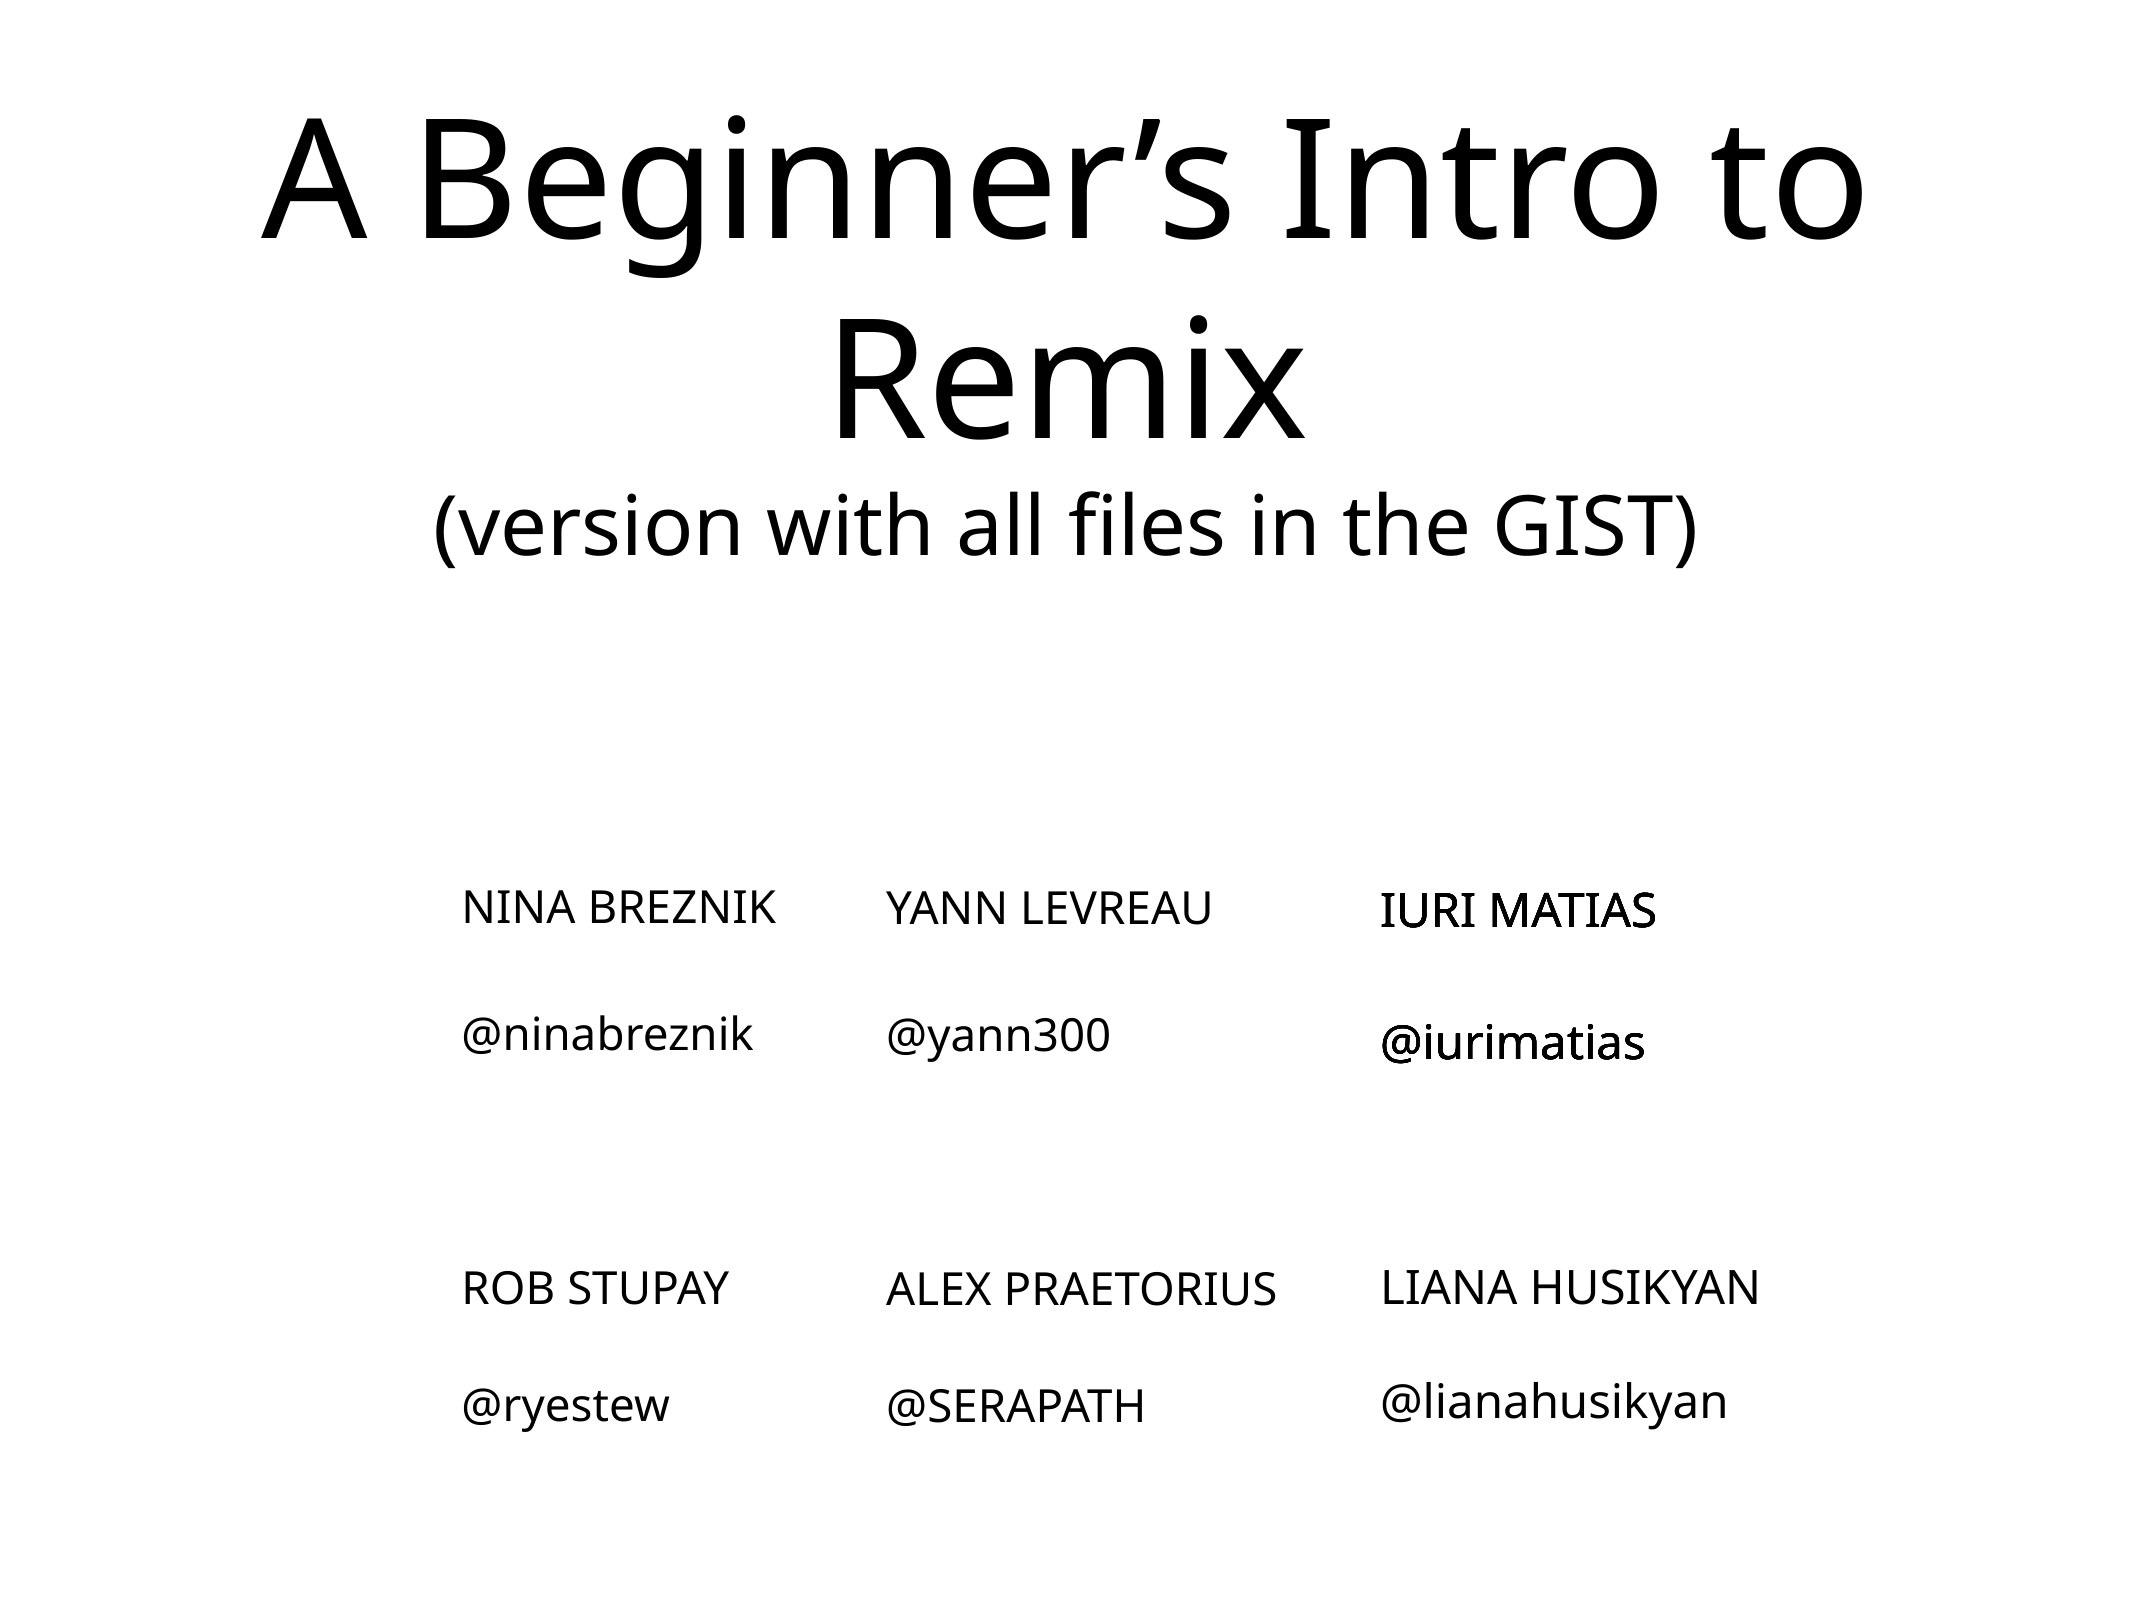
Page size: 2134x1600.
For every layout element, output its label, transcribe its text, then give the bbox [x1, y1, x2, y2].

text_box IURI MATIAS @iurimatias [1371, 808, 1831, 1200]
text_box YANN LEVREAU @yann300 ALEX PRAETORIUS @SERAPATH [877, 808, 1379, 1256]
title A Beginner’s Intro to Remix (version with all files in the GIST) [208, 64, 1925, 607]
subtitle NINA BREZNIK @ninabreznik ROB STUPAY @ryestew [446, 808, 810, 1256]
text_box LIANA HUSIKYAN @lianahusikyan [1371, 1248, 1831, 1600]
